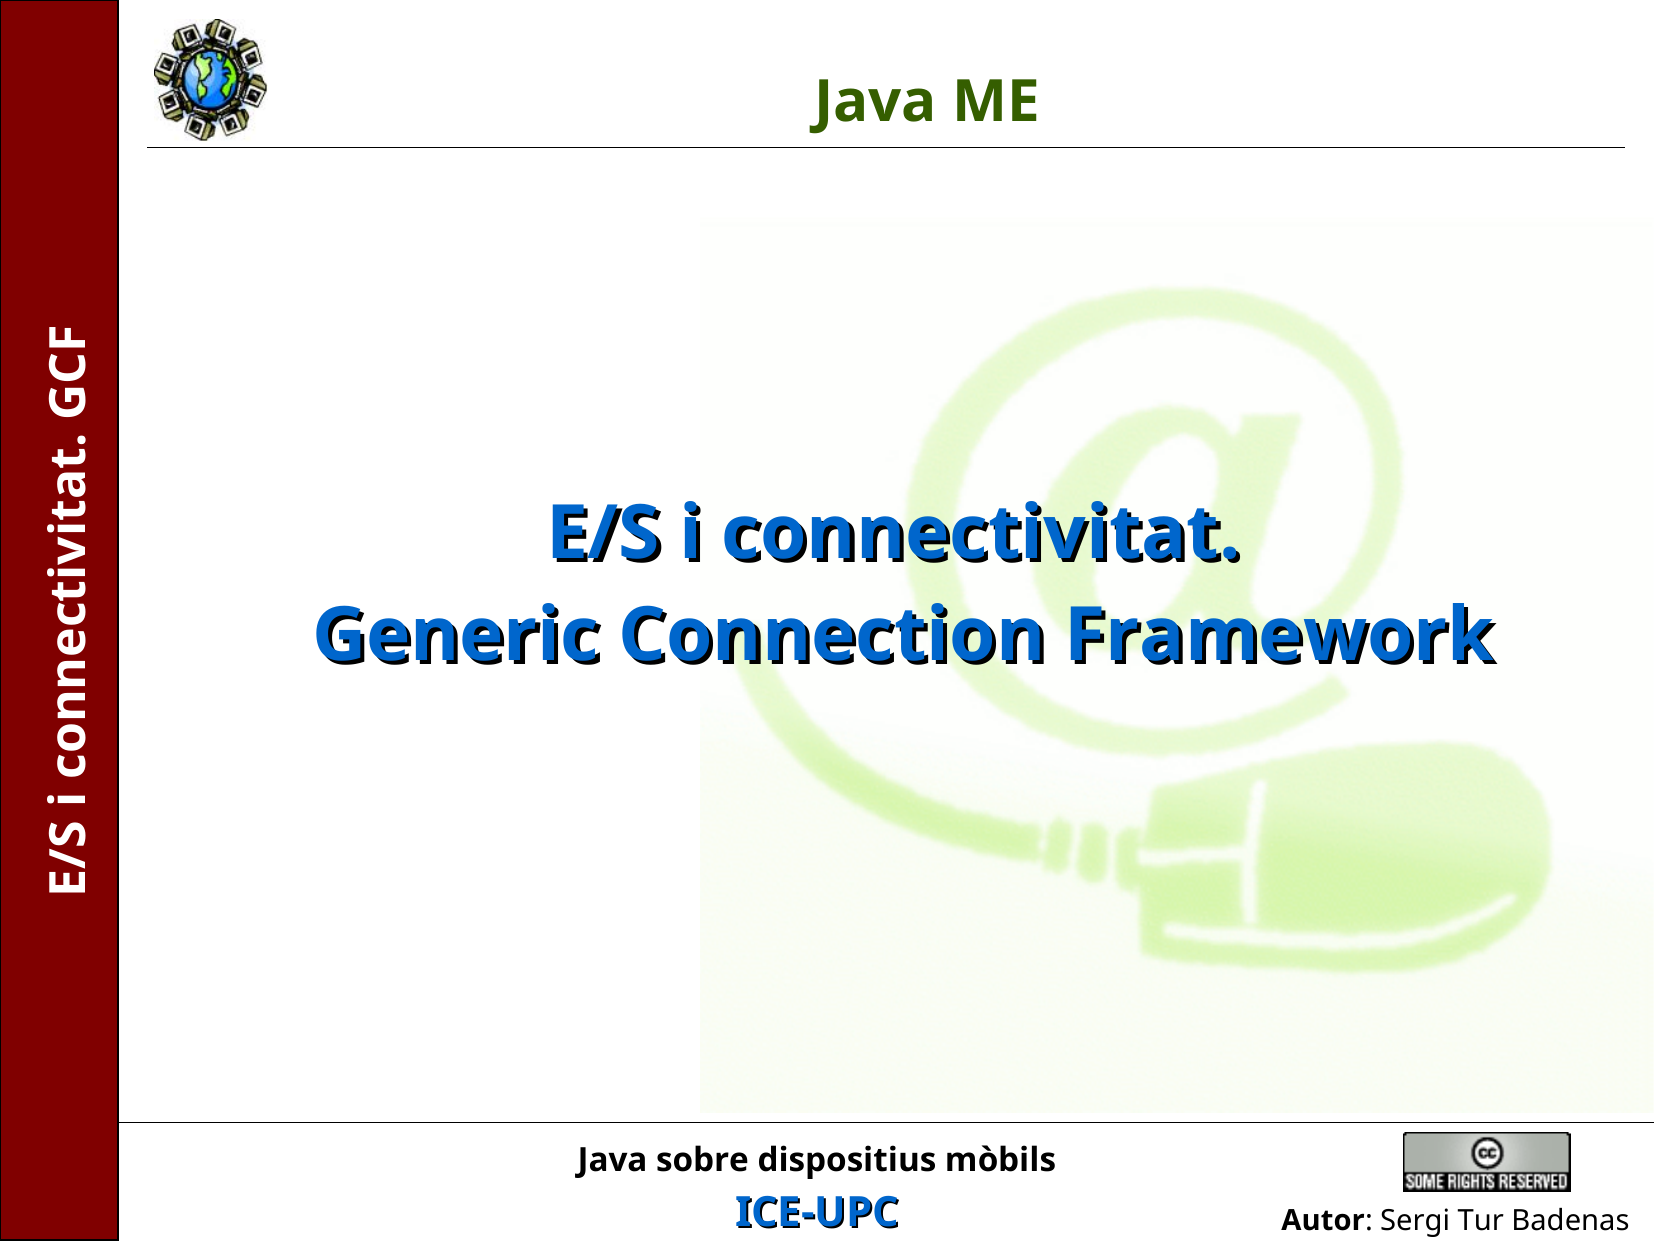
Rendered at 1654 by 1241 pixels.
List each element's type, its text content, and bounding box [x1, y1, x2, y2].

picture [154, 19, 268, 142]
subtitle E/S i connectivitat. Generic Connection Framework [141, 242, 1630, 1093]
picture [700, 217, 1654, 1113]
title Java ME [183, 49, 1654, 148]
picture [1403, 1132, 1571, 1192]
